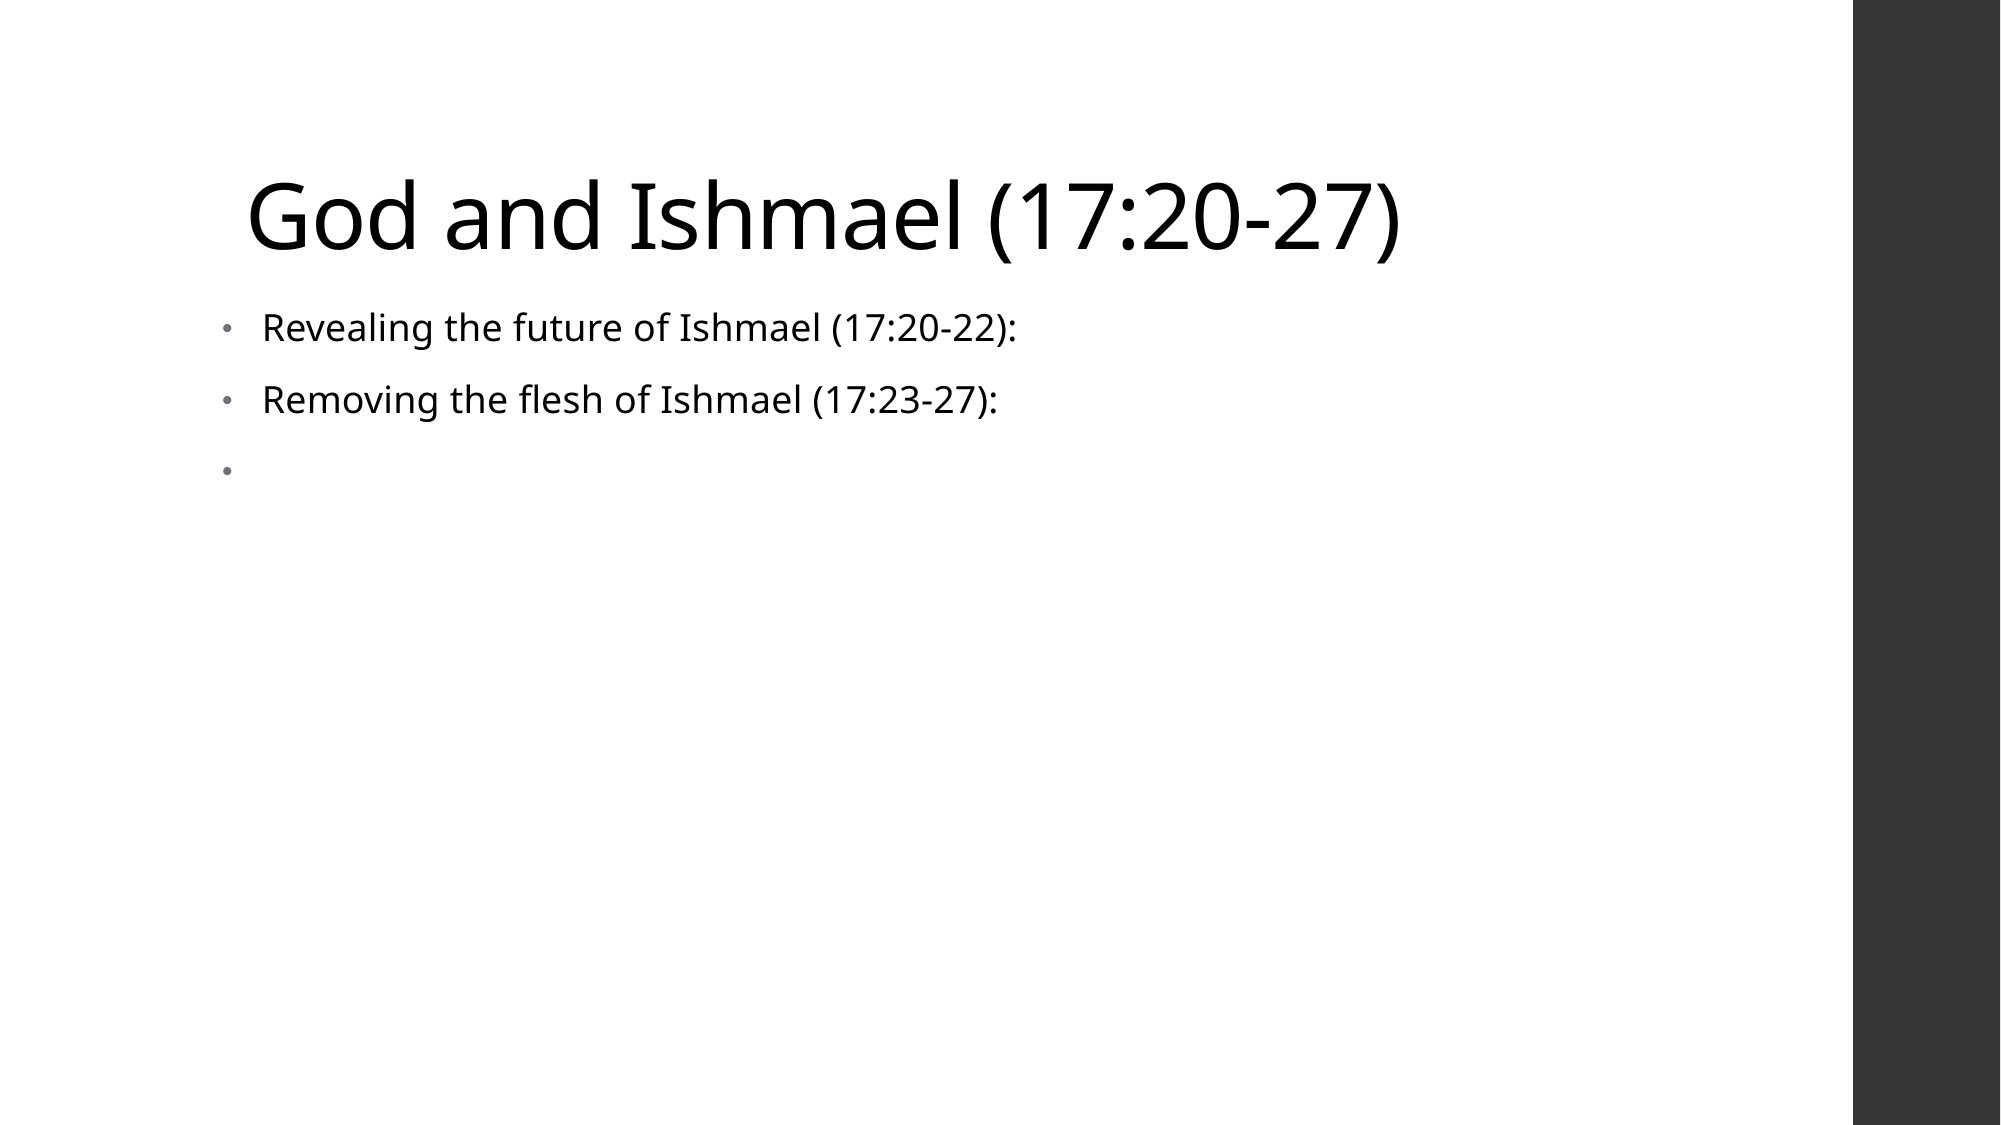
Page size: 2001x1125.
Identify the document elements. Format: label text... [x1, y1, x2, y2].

list Revealing the future of Ishmael (17:20-22): Removing the flesh of Ishmael (17:23-27): [206, 299, 1617, 1014]
title God and Ishmael (17:20-27) [206, 60, 1797, 278]
